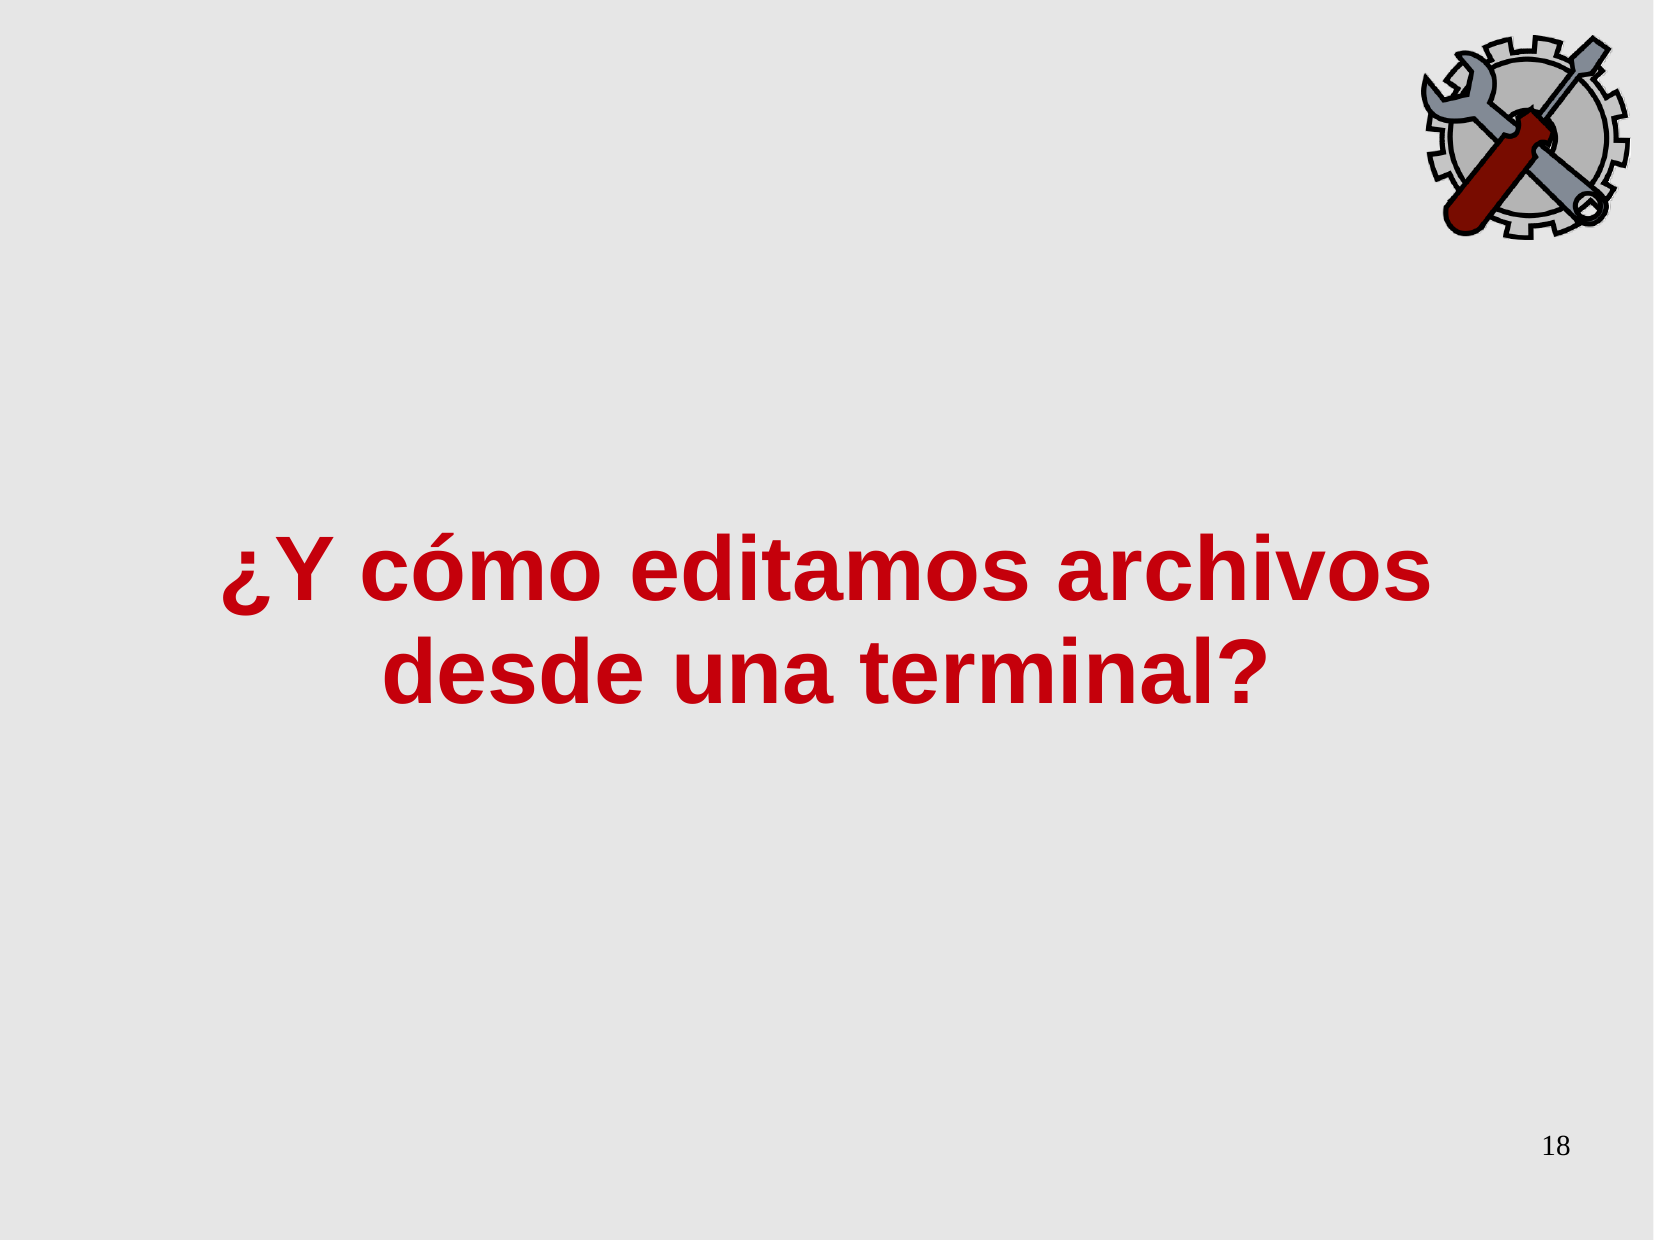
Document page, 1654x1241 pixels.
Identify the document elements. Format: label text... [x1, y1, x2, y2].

picture [1421, 35, 1630, 240]
title ¿Y cómo editamos archivos desde una terminal? [82, 517, 1571, 723]
